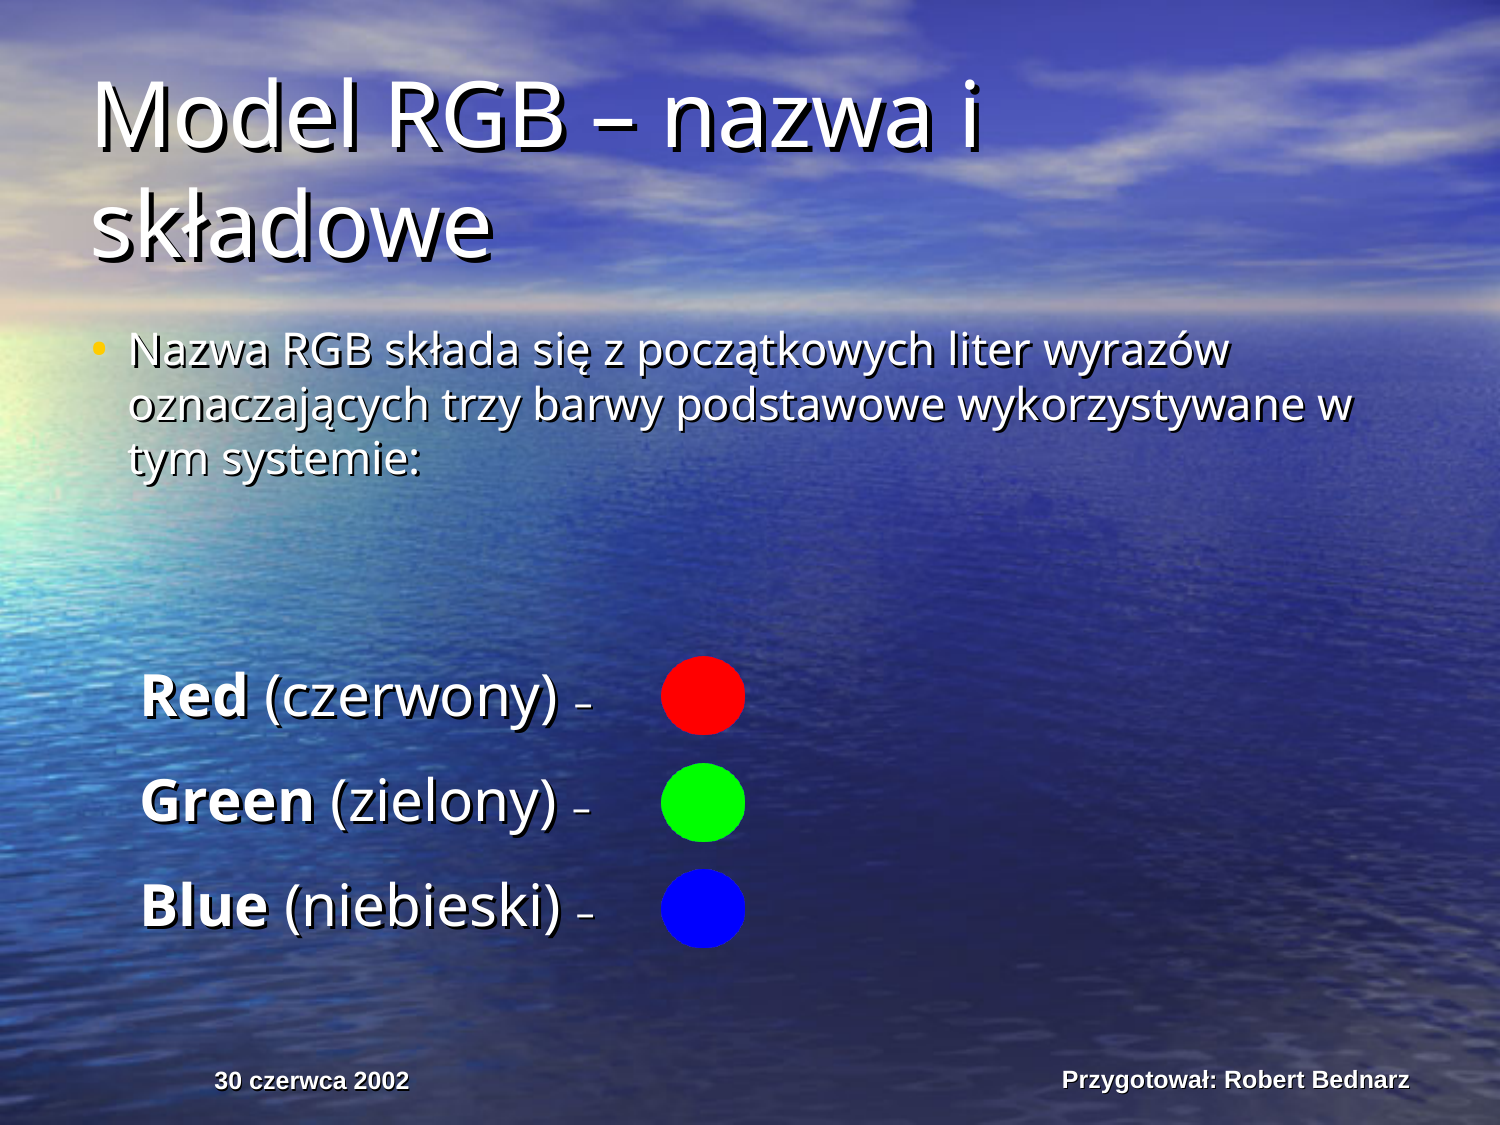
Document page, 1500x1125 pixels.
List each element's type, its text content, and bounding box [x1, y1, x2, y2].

picture [0, 0, 1500, 1125]
list Nazwa RGB składa się z początkowych liter wyrazów oznaczających trzy barwy podstawowe wykorzystywane w tym systemie: [75, 312, 1447, 492]
text_box Red (czerwony) – Green (zielony) – Blue (niebieski) – [124, 615, 675, 946]
title Model RGB – nazwa i składowe [75, 47, 1426, 276]
